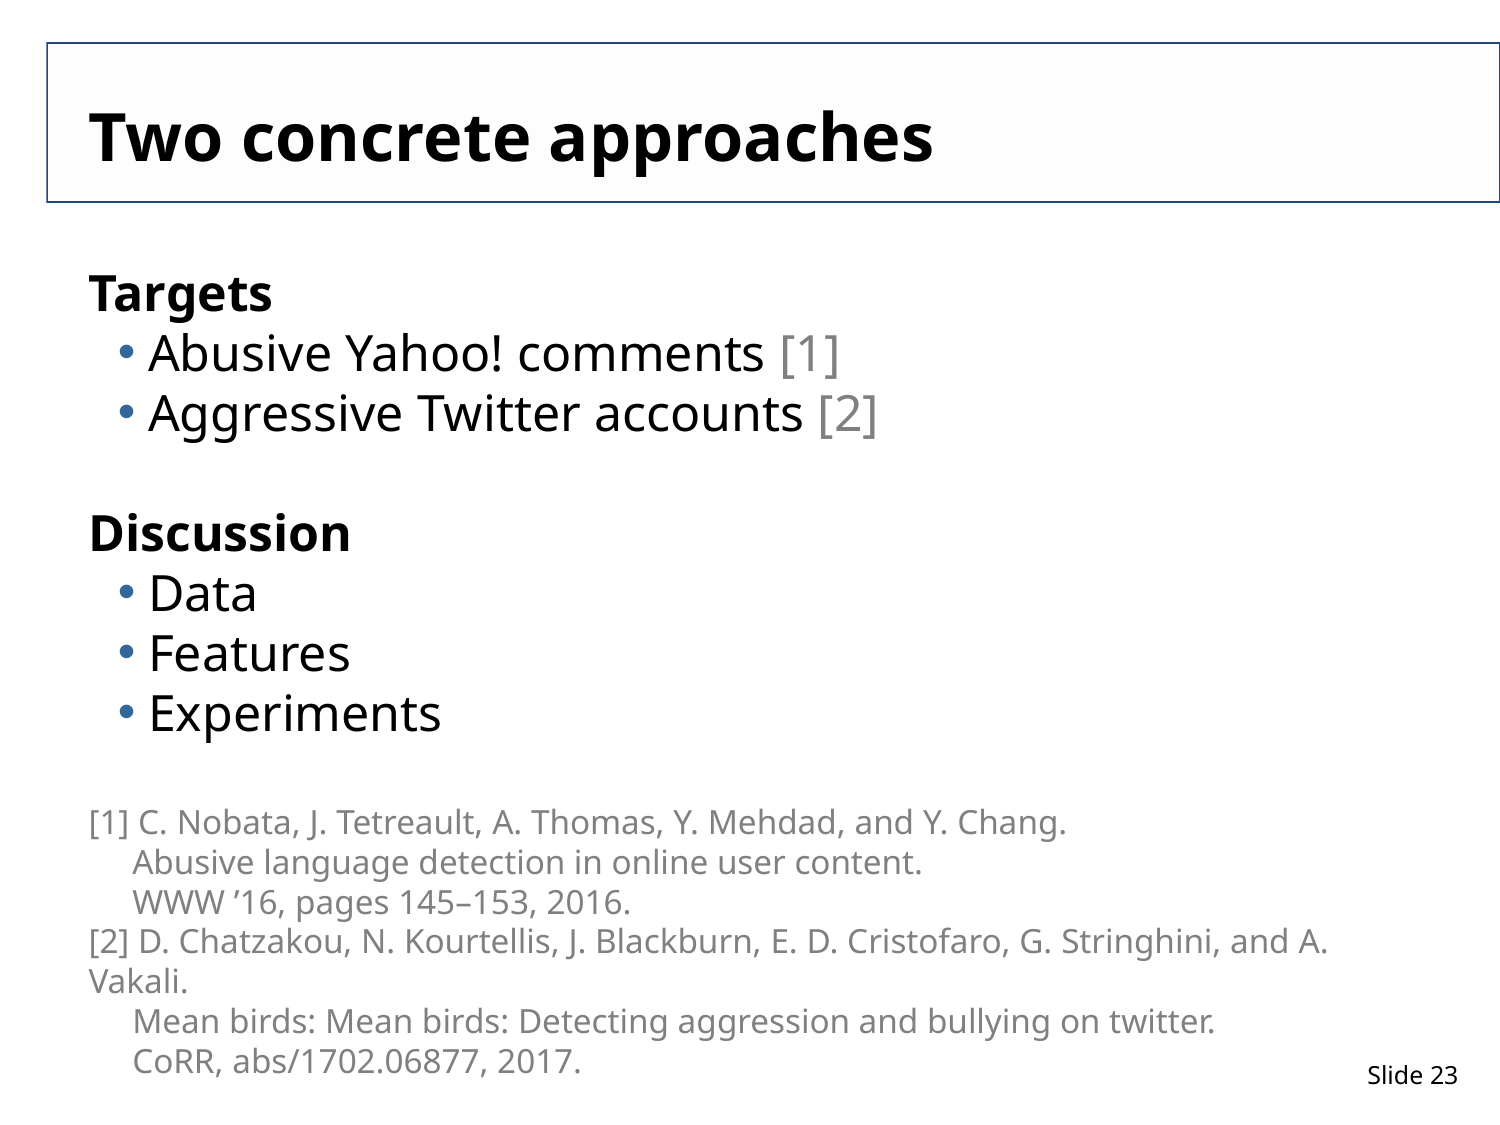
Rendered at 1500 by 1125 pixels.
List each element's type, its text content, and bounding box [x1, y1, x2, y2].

text_box Two concrete approaches [88, 42, 1469, 176]
text_box Targets Abusive Yahoo! comments [1] Aggressive Twitter accounts [2] Discussion Data Features Experiments [1] C. Nobata, J. Tetreault, A. Thomas, Y. Mehdad, and Y. Chang. Abusive language detection in online user content. WWW ’16, pages 145–153, 2016. [2] D. Chatzakou, N. Kourtellis, J. Blackburn, E. D. Cristofaro, G. Stringhini, and A. Vakali. Mean birds: Mean birds: Detecting aggression and bullying on twitter. CoRR, abs/1702.06877, 2017. [88, 260, 1435, 1029]
